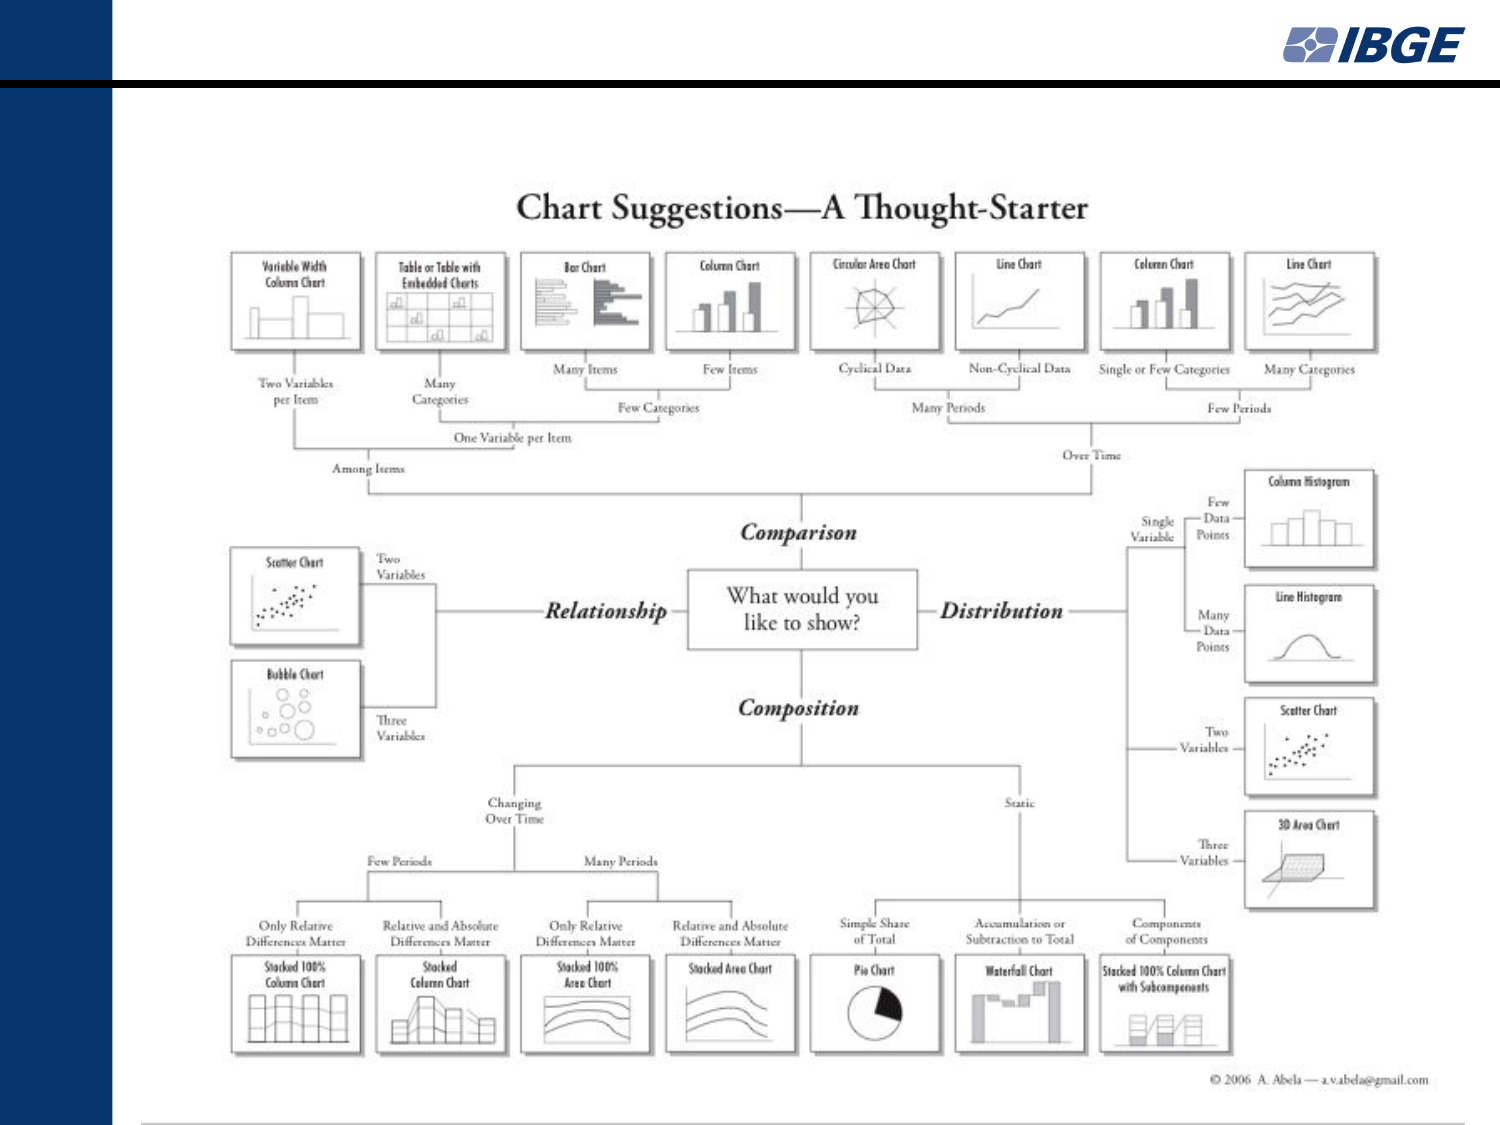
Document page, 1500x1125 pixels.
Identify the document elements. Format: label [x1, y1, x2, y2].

picture [141, 102, 1465, 1125]
picture [1273, 20, 1468, 64]
